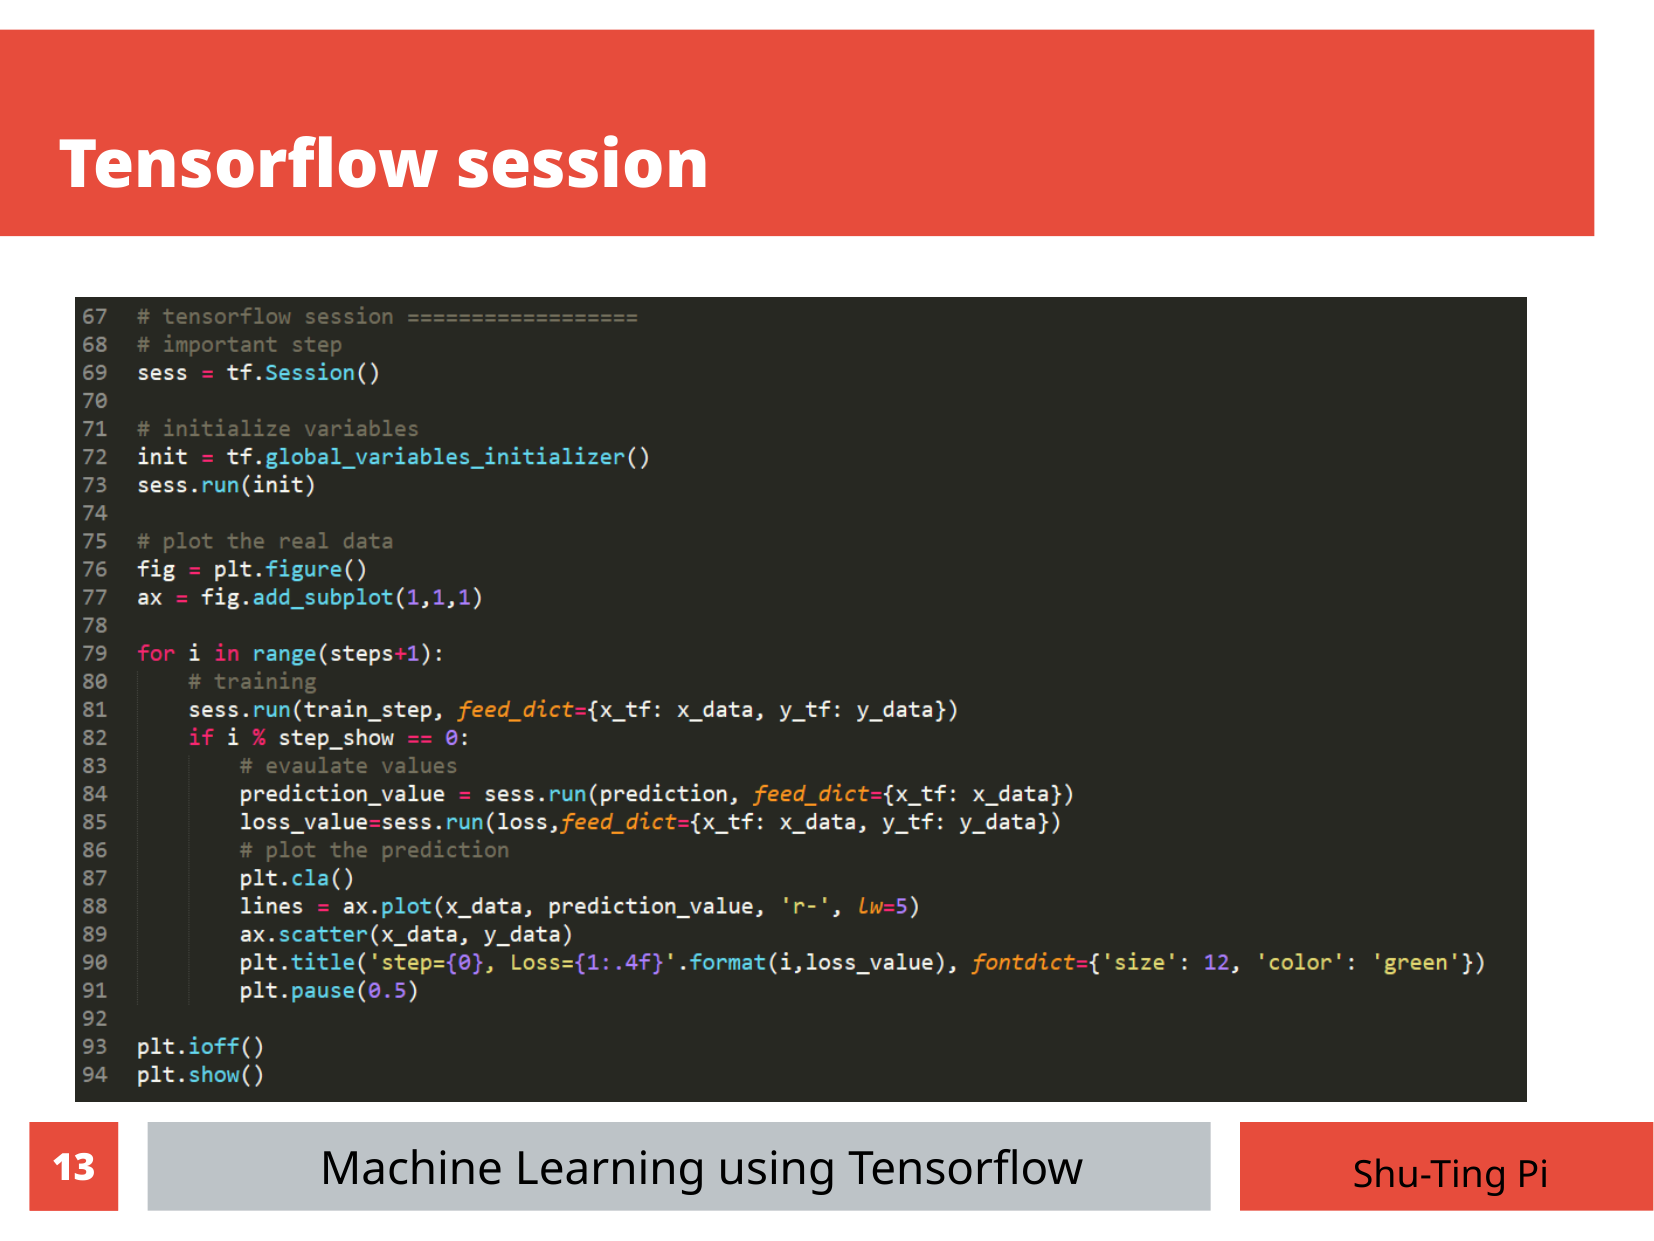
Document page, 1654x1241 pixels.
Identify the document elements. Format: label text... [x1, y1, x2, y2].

title Tensorflow session [59, 59, 1595, 207]
text_box Machine Learning using Tensorflow [305, 1128, 1191, 1241]
text_box Shu-Ting Pi [1338, 1140, 1573, 1203]
picture [75, 297, 1527, 1102]
